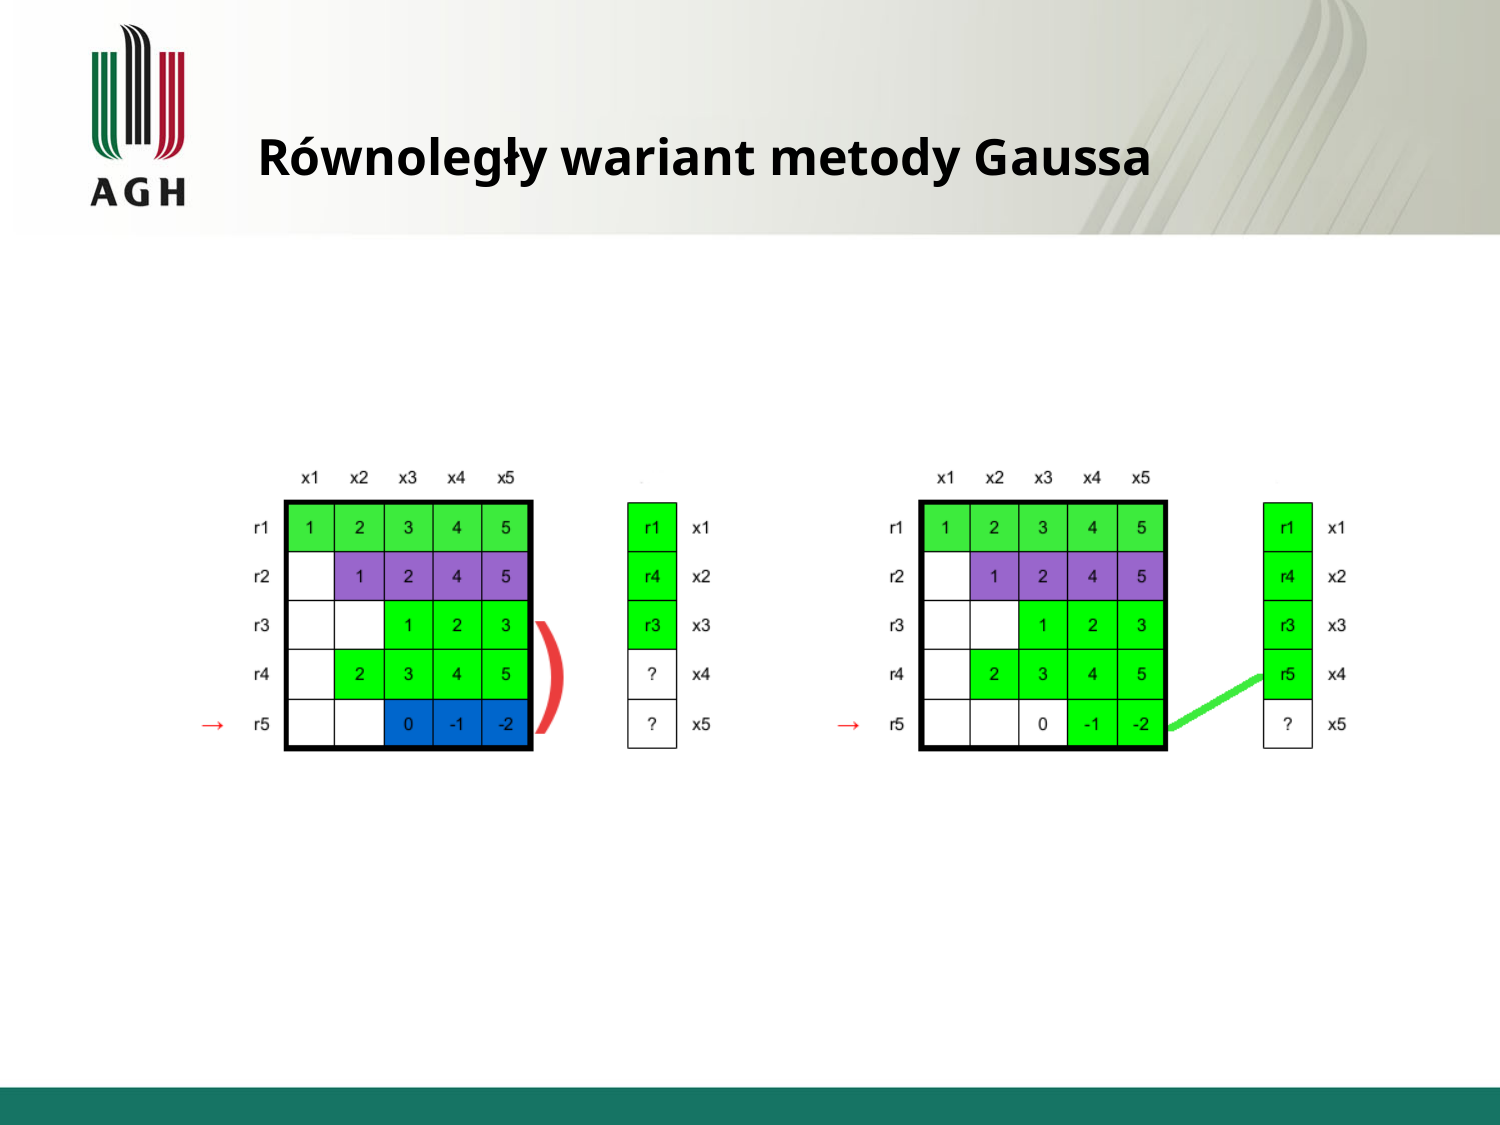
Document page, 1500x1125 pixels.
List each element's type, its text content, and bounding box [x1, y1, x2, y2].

title Równoległy wariant metody Gaussa [242, 78, 1425, 233]
picture [0, 0, 1500, 1125]
